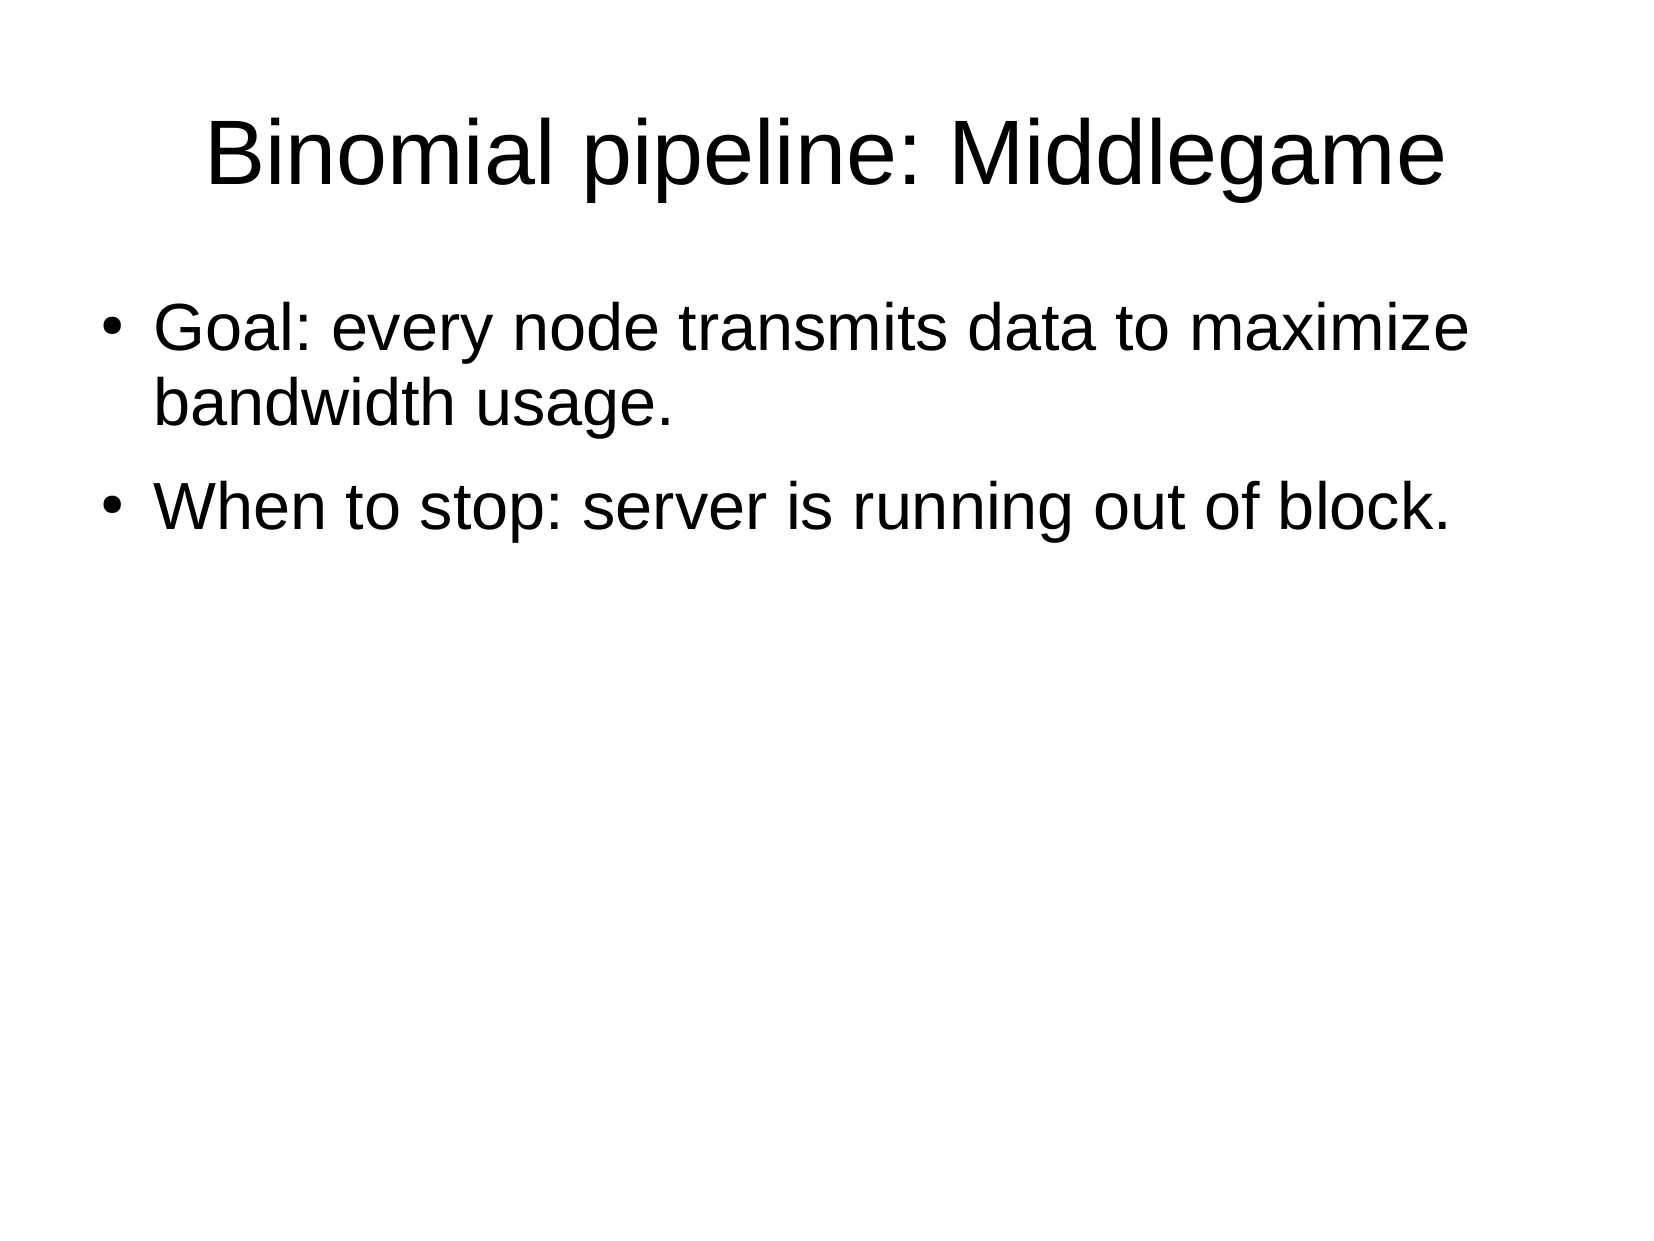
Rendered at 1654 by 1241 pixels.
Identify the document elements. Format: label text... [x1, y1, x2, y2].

title Binomial pipeline: Middlegame [82, 49, 1571, 257]
list Goal: every node transmits data to maximize bandwidth usage. When to stop: server is running out of block. [82, 290, 1571, 1010]
